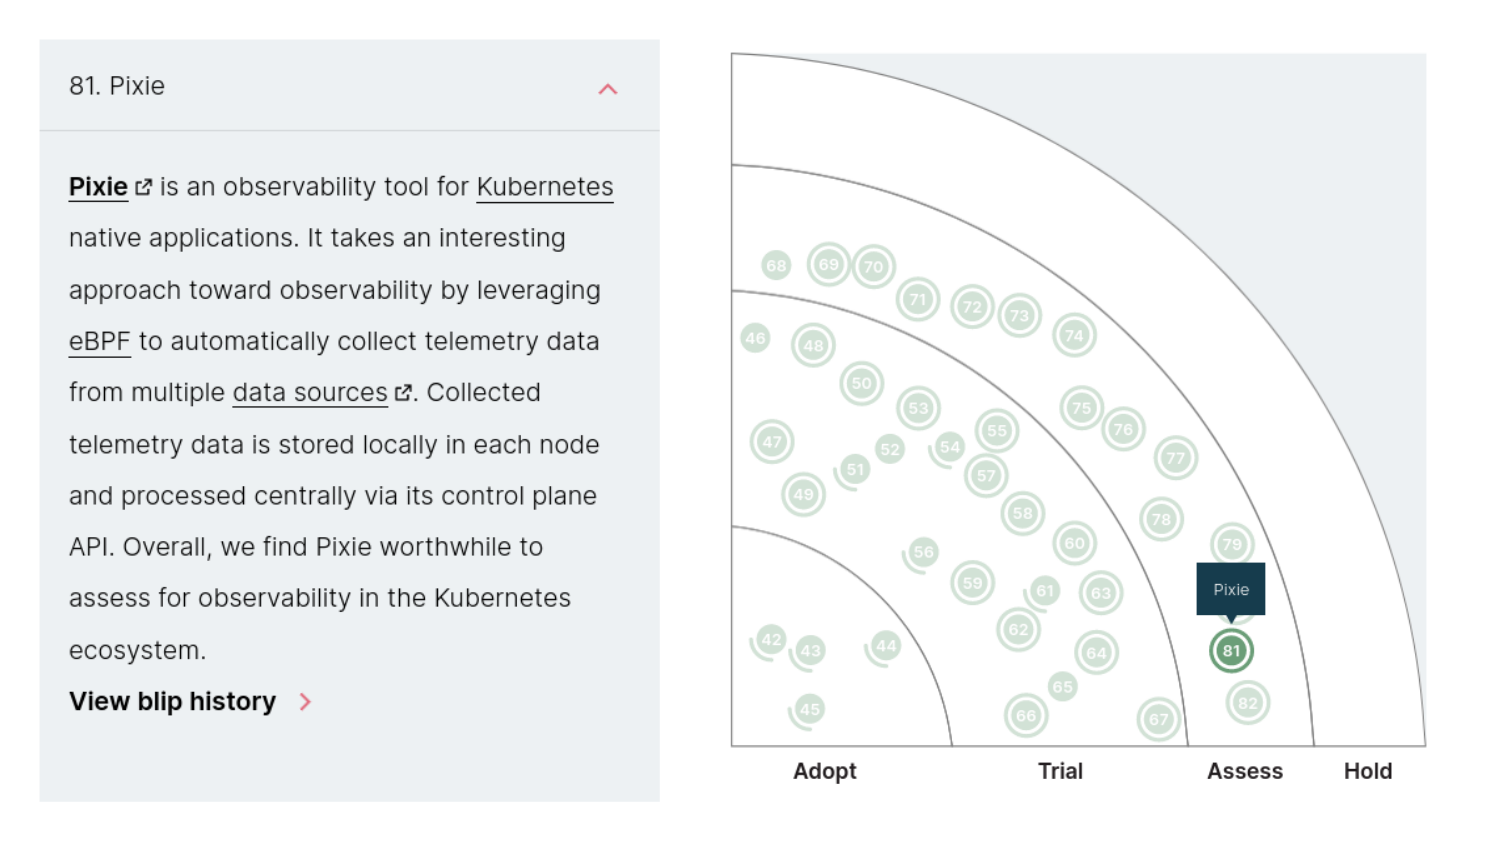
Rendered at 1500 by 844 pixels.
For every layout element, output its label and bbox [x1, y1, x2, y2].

picture [24, 24, 677, 819]
picture [701, 24, 1459, 819]
